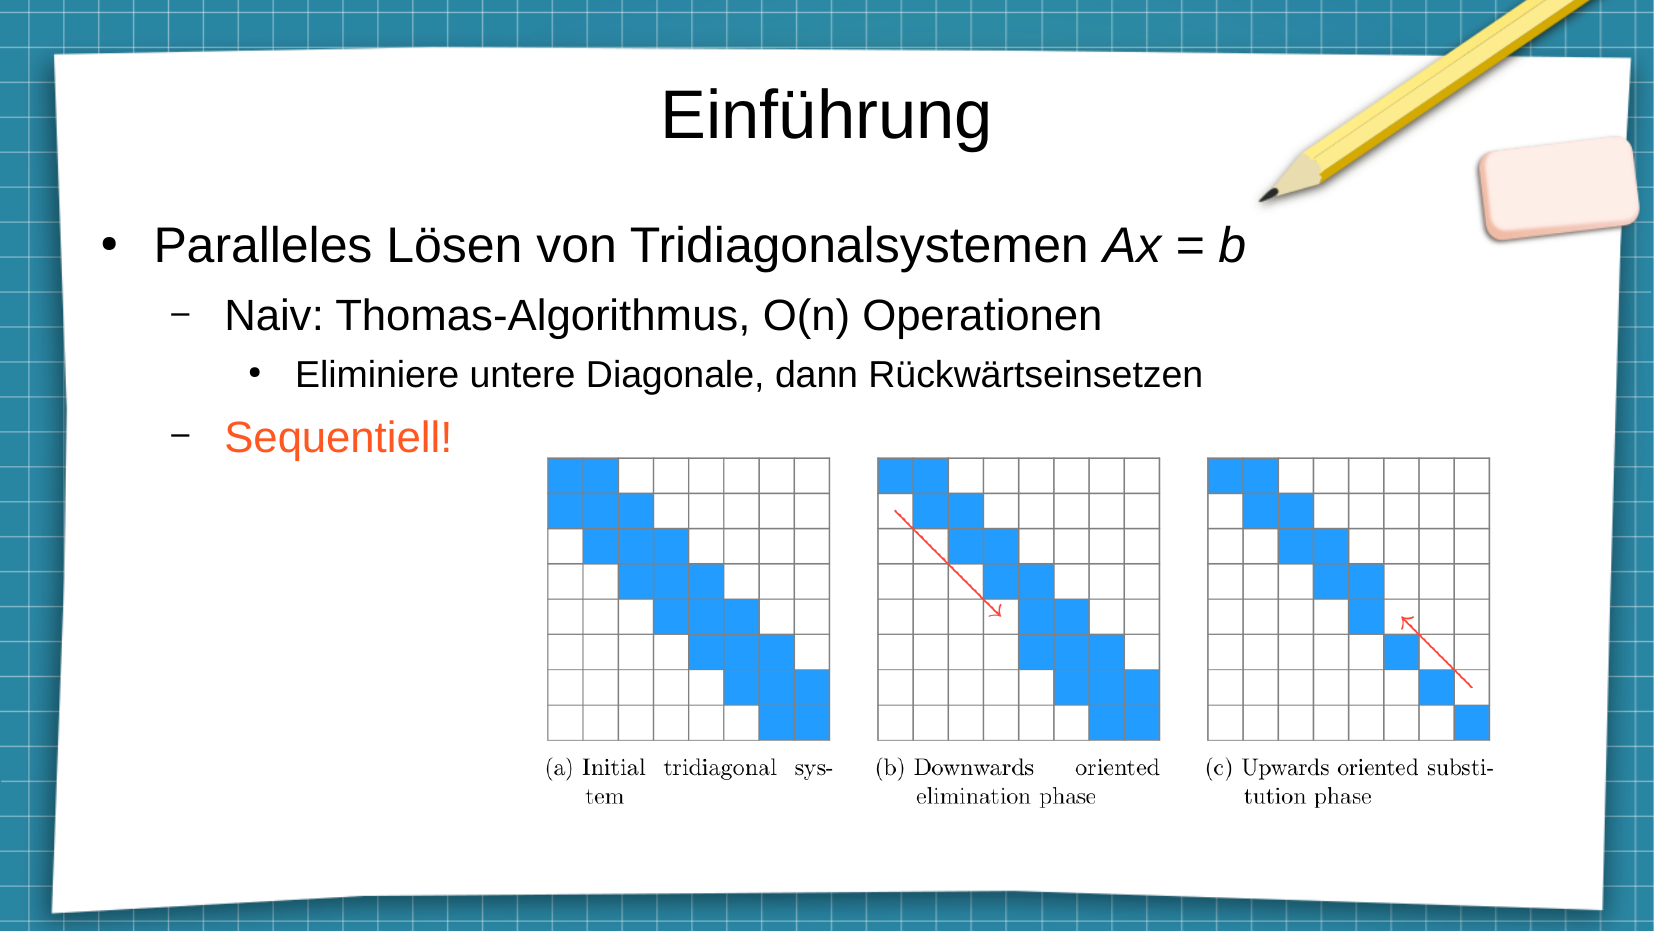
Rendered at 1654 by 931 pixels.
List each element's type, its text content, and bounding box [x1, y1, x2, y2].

list Paralleles Lösen von Tridiagonalsystemen Ax = b Naiv: Thomas-Algorithmus, O(n) Operationen Eliminiere untere Diagonale, dann Rückwärtseinsetzen Sequentiell! [82, 217, 1571, 758]
title Einführung [82, 37, 1571, 193]
picture [0, 0, 1654, 931]
